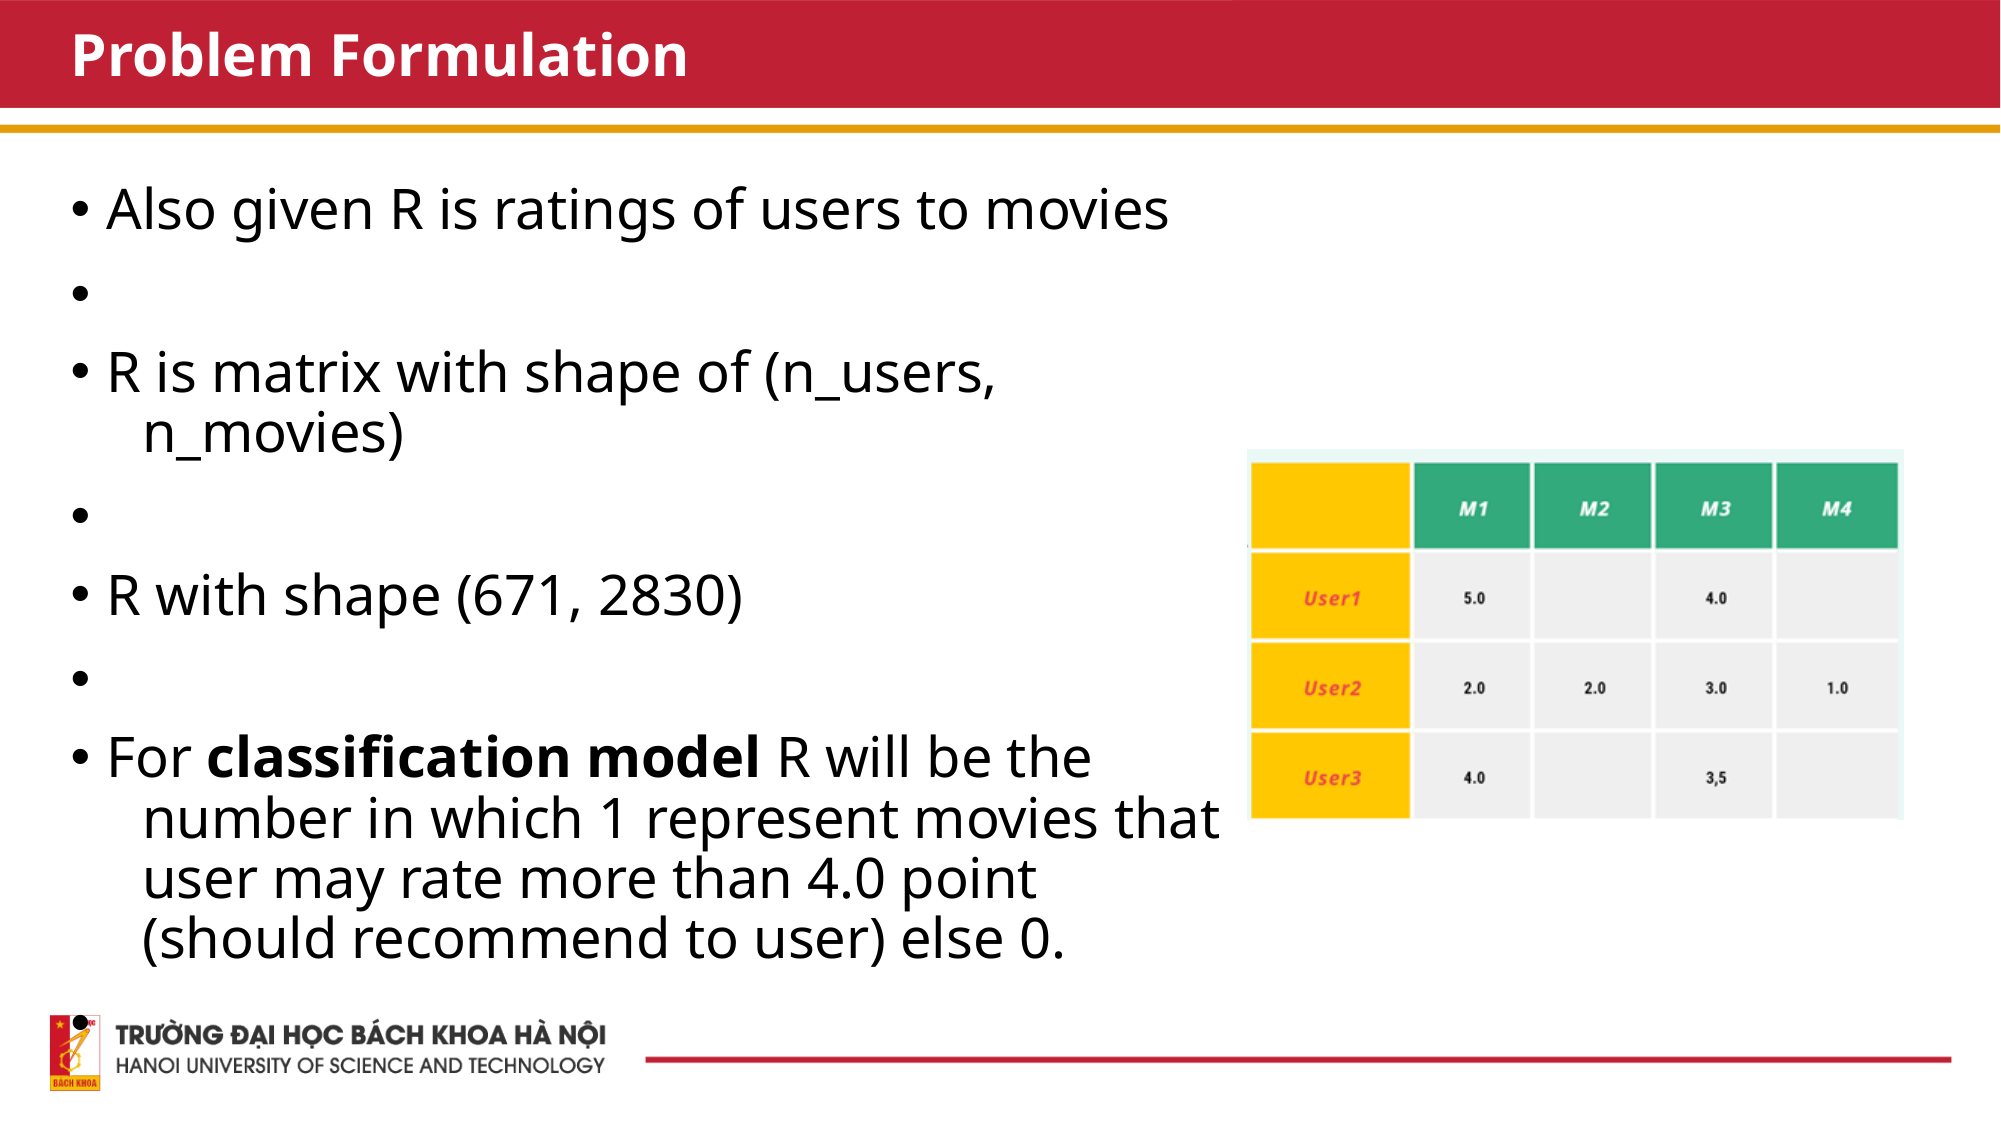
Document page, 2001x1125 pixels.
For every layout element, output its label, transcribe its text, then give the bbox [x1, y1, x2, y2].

title Problem Formulation [55, 18, 1945, 91]
picture [1247, 449, 1904, 820]
list Also given R is ratings of users to movies R is matrix with shape of (n_users, n_movies) R with shape (671, 2830) For classification model R will be the number in which 1 represent movies that user may rate more than 4.0 point (should recommend to user) else 0. [55, 173, 1263, 979]
